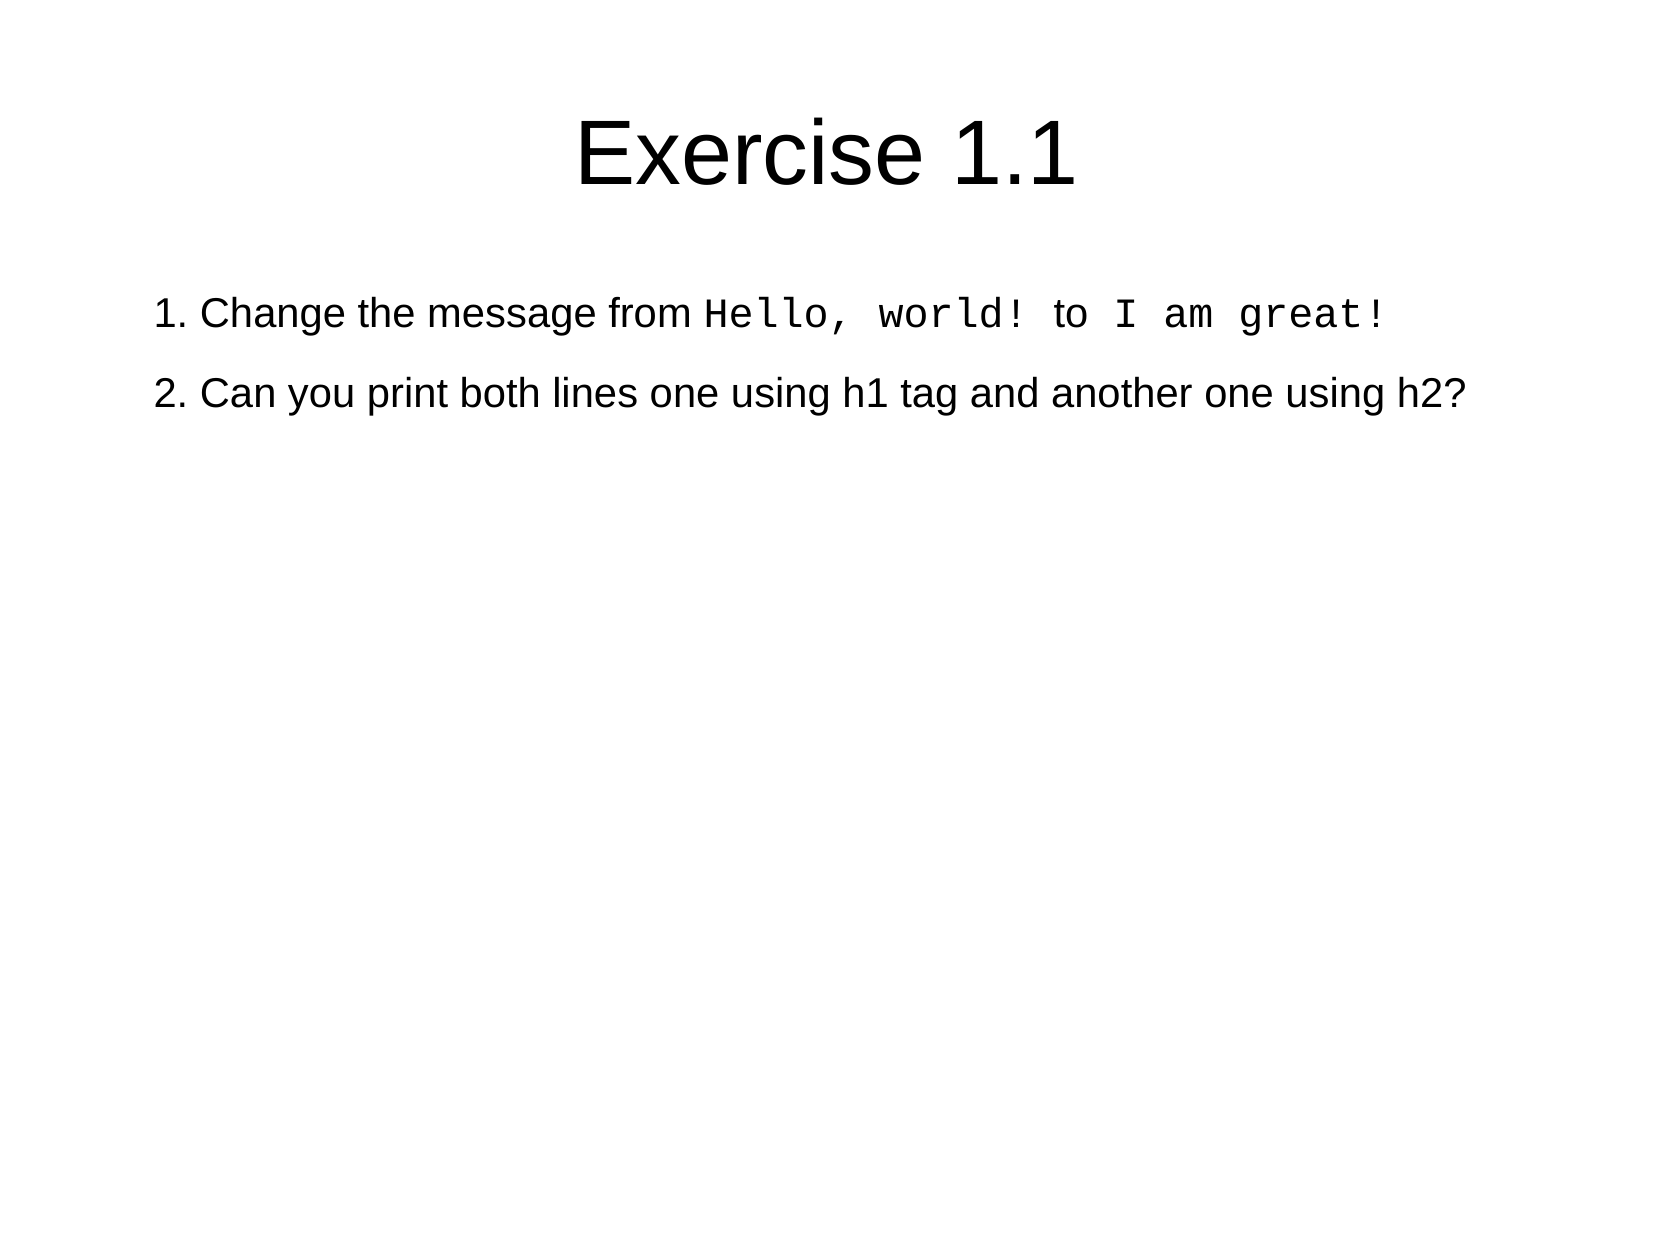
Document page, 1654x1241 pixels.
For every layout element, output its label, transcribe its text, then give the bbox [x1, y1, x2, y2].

title Exercise 1.1 [82, 49, 1571, 257]
list 1. Change the message from Hello, world! to I am great! 2. Can you print both lines one using h1 tag and another one using h2? [82, 290, 1571, 1010]
